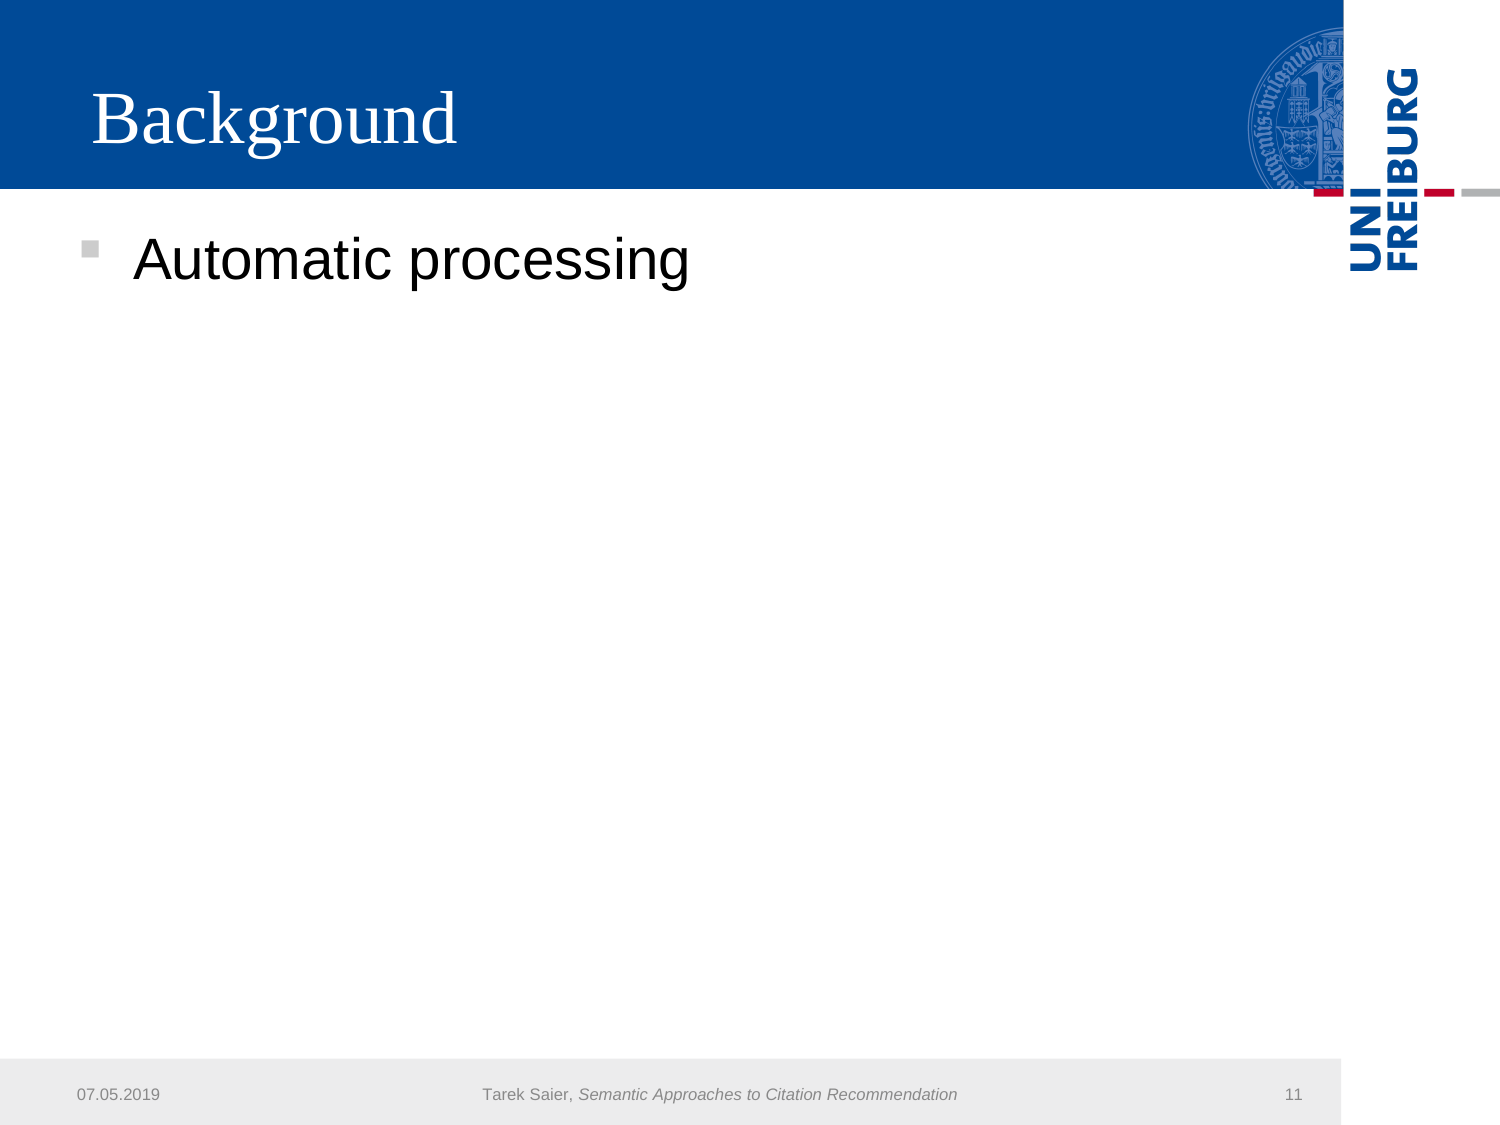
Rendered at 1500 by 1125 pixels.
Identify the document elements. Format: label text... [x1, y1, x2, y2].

list Automatic processing [76, 221, 1341, 1010]
picture [0, 0, 1500, 271]
title Background [76, 49, 1235, 178]
